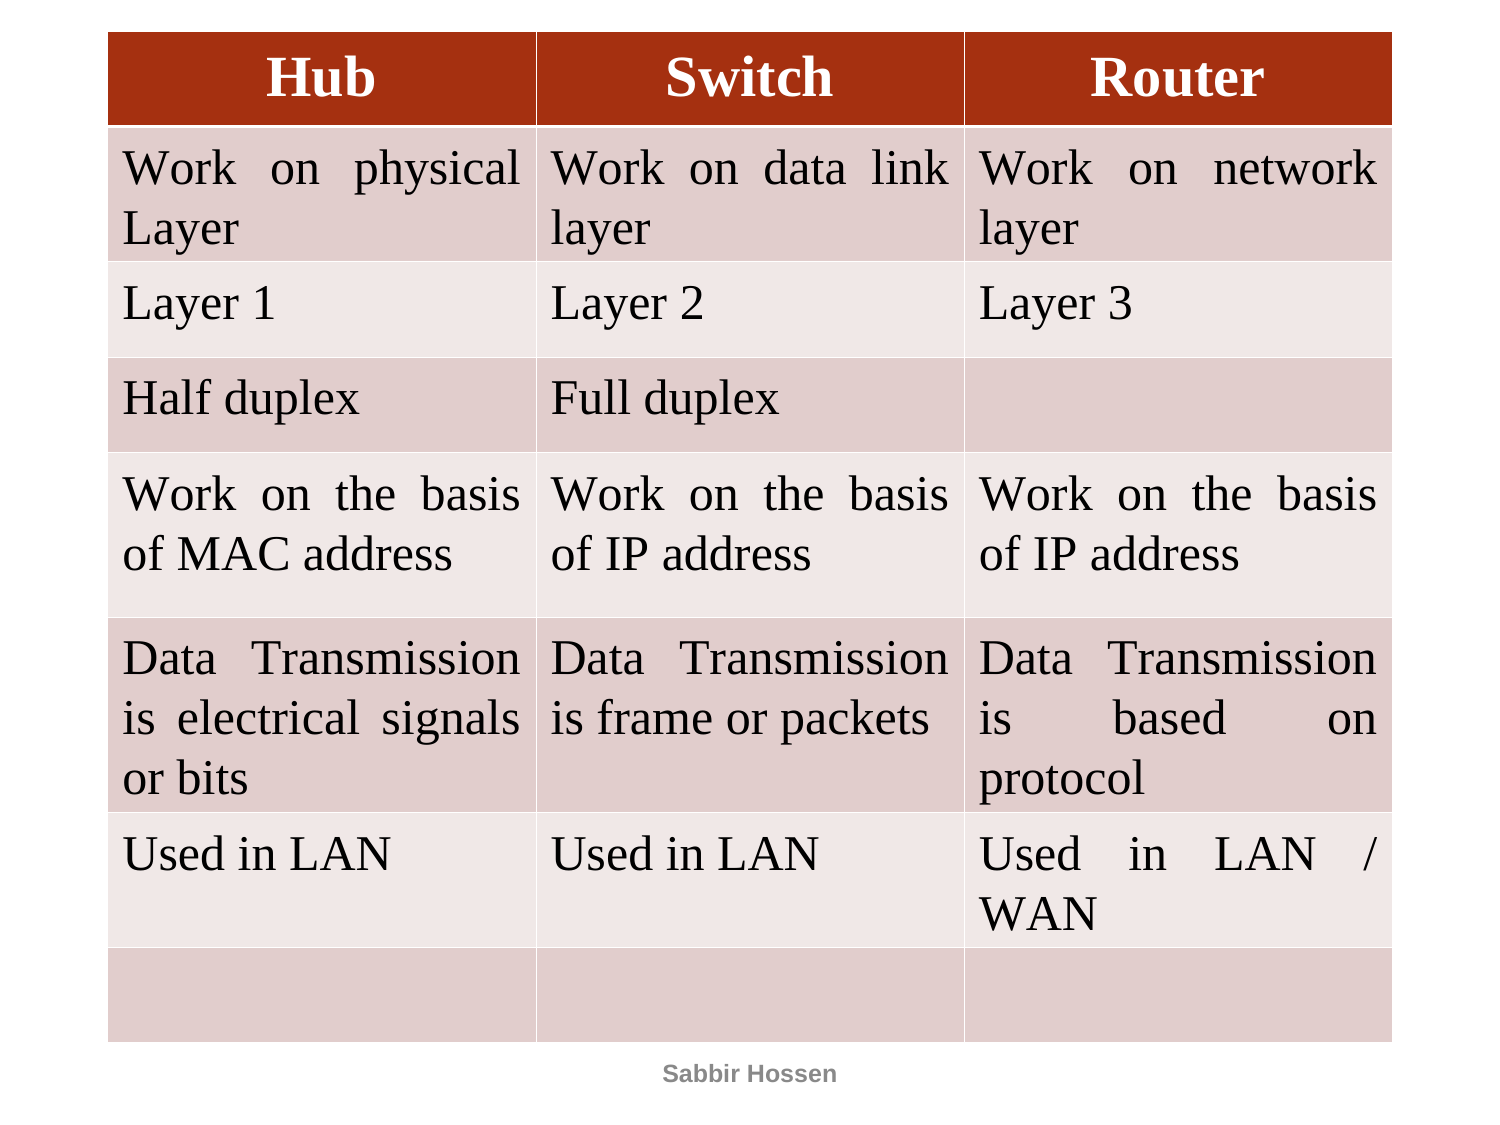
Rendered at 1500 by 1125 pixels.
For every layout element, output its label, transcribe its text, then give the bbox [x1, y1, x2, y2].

table_cell Used in LAN [537, 813, 964, 947]
table_header Hub [108, 32, 536, 125]
table_cell Data Transmission is based on protocol [965, 618, 1392, 812]
table_cell Half duplex [108, 358, 536, 452]
table_cell Full duplex [537, 358, 964, 452]
table_cell Work on the basis of MAC address [108, 453, 536, 617]
table_cell Work on the basis of IP address [965, 453, 1392, 617]
table_cell Layer 3 [965, 262, 1392, 357]
table_cell Used in LAN / WAN [965, 813, 1392, 947]
table_cell Work on physical Layer [108, 128, 536, 261]
table_cell Used in LAN [108, 813, 536, 947]
table_cell Layer 1 [108, 262, 536, 357]
table_header Router [965, 32, 1392, 125]
table_header Switch [537, 32, 964, 125]
table_cell Work on data link layer [537, 128, 964, 261]
table_cell Work on network layer [965, 128, 1392, 261]
table_cell [965, 358, 1392, 452]
table_cell [537, 948, 964, 1042]
table_cell [108, 948, 536, 1042]
table_cell Data Transmission is electrical signals or bits [108, 618, 536, 812]
table_cell Data Transmission is frame or packets [537, 618, 964, 812]
table_cell Work on the basis of IP address [537, 453, 964, 617]
table_cell Layer 2 [537, 262, 964, 357]
table_cell [965, 948, 1392, 1042]
text_box Sabbir Hossen [496, 1042, 1004, 1103]
